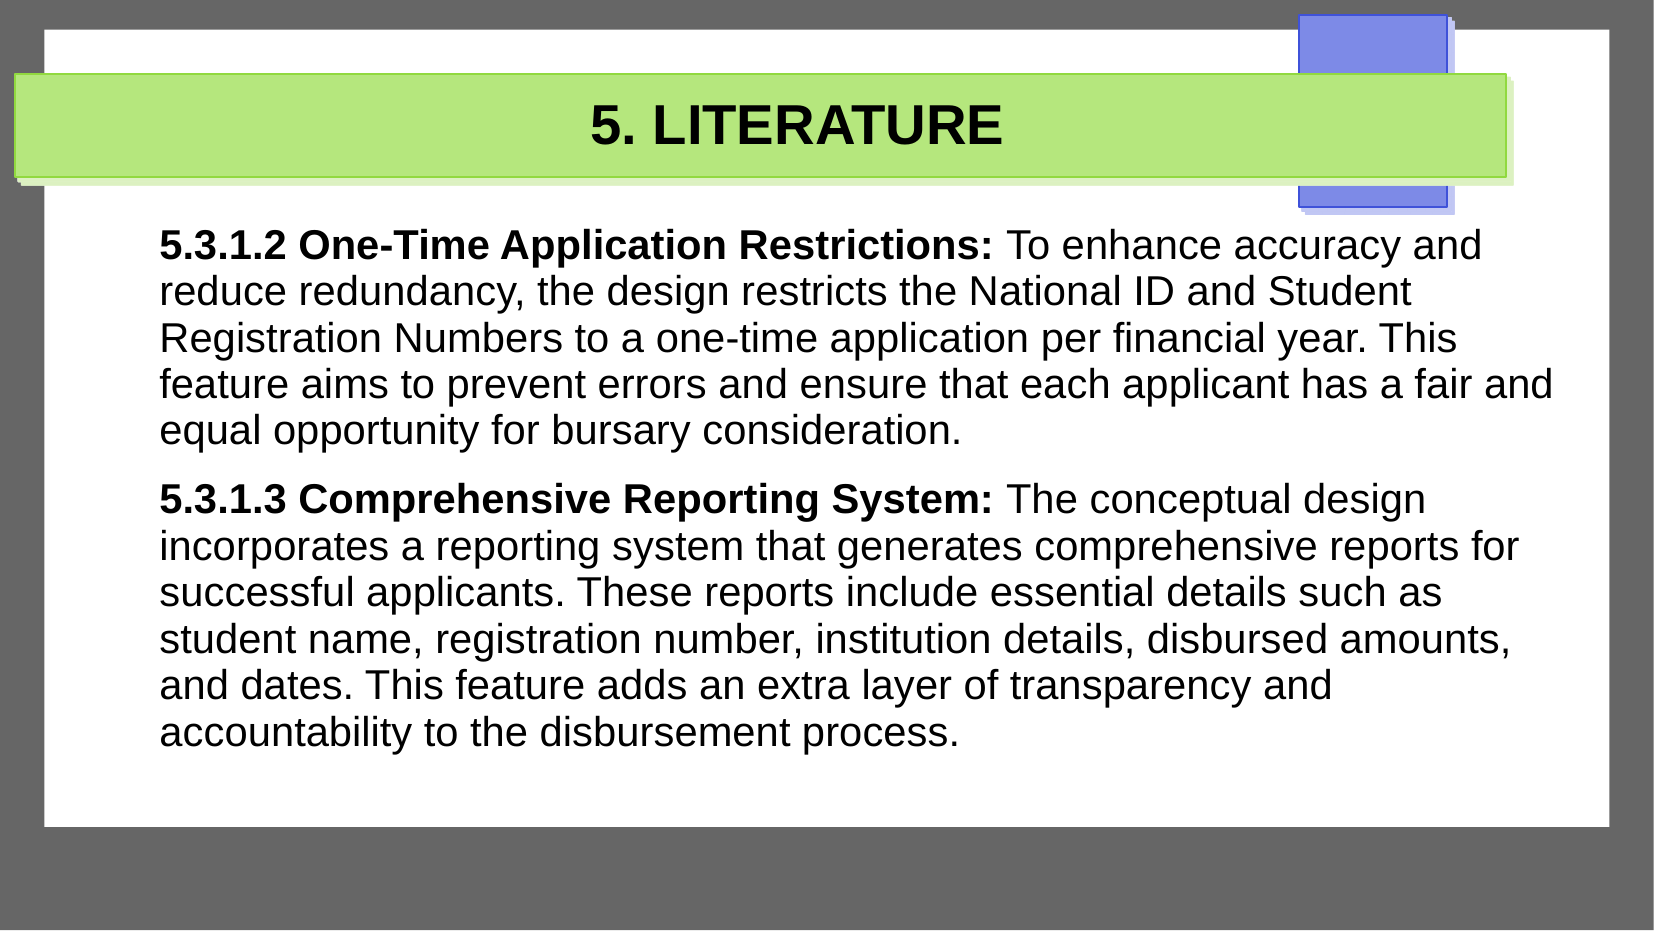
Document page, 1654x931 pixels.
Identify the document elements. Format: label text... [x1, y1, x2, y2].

list 5.3.1.2 One-Time Application Restrictions: To enhance accuracy and reduce redundancy, the design restricts the National ID and Student Registration Numbers to a one-time application per financial year. This feature aims to prevent errors and ensure that each applicant has a fair and equal opportunity for bursary consideration. 5.3.1.3 Comprehensive Reporting System: The conceptual design incorporates a reporting system that generates comprehensive reports for successful applicants. These reports include essential details such as student name, registration number, institution details, disbursed amounts, and dates. This feature adds an extra layer of transparency and accountability to the disbursement process. [88, 221, 1565, 813]
title 5. LITERATURE [88, 73, 1506, 178]
